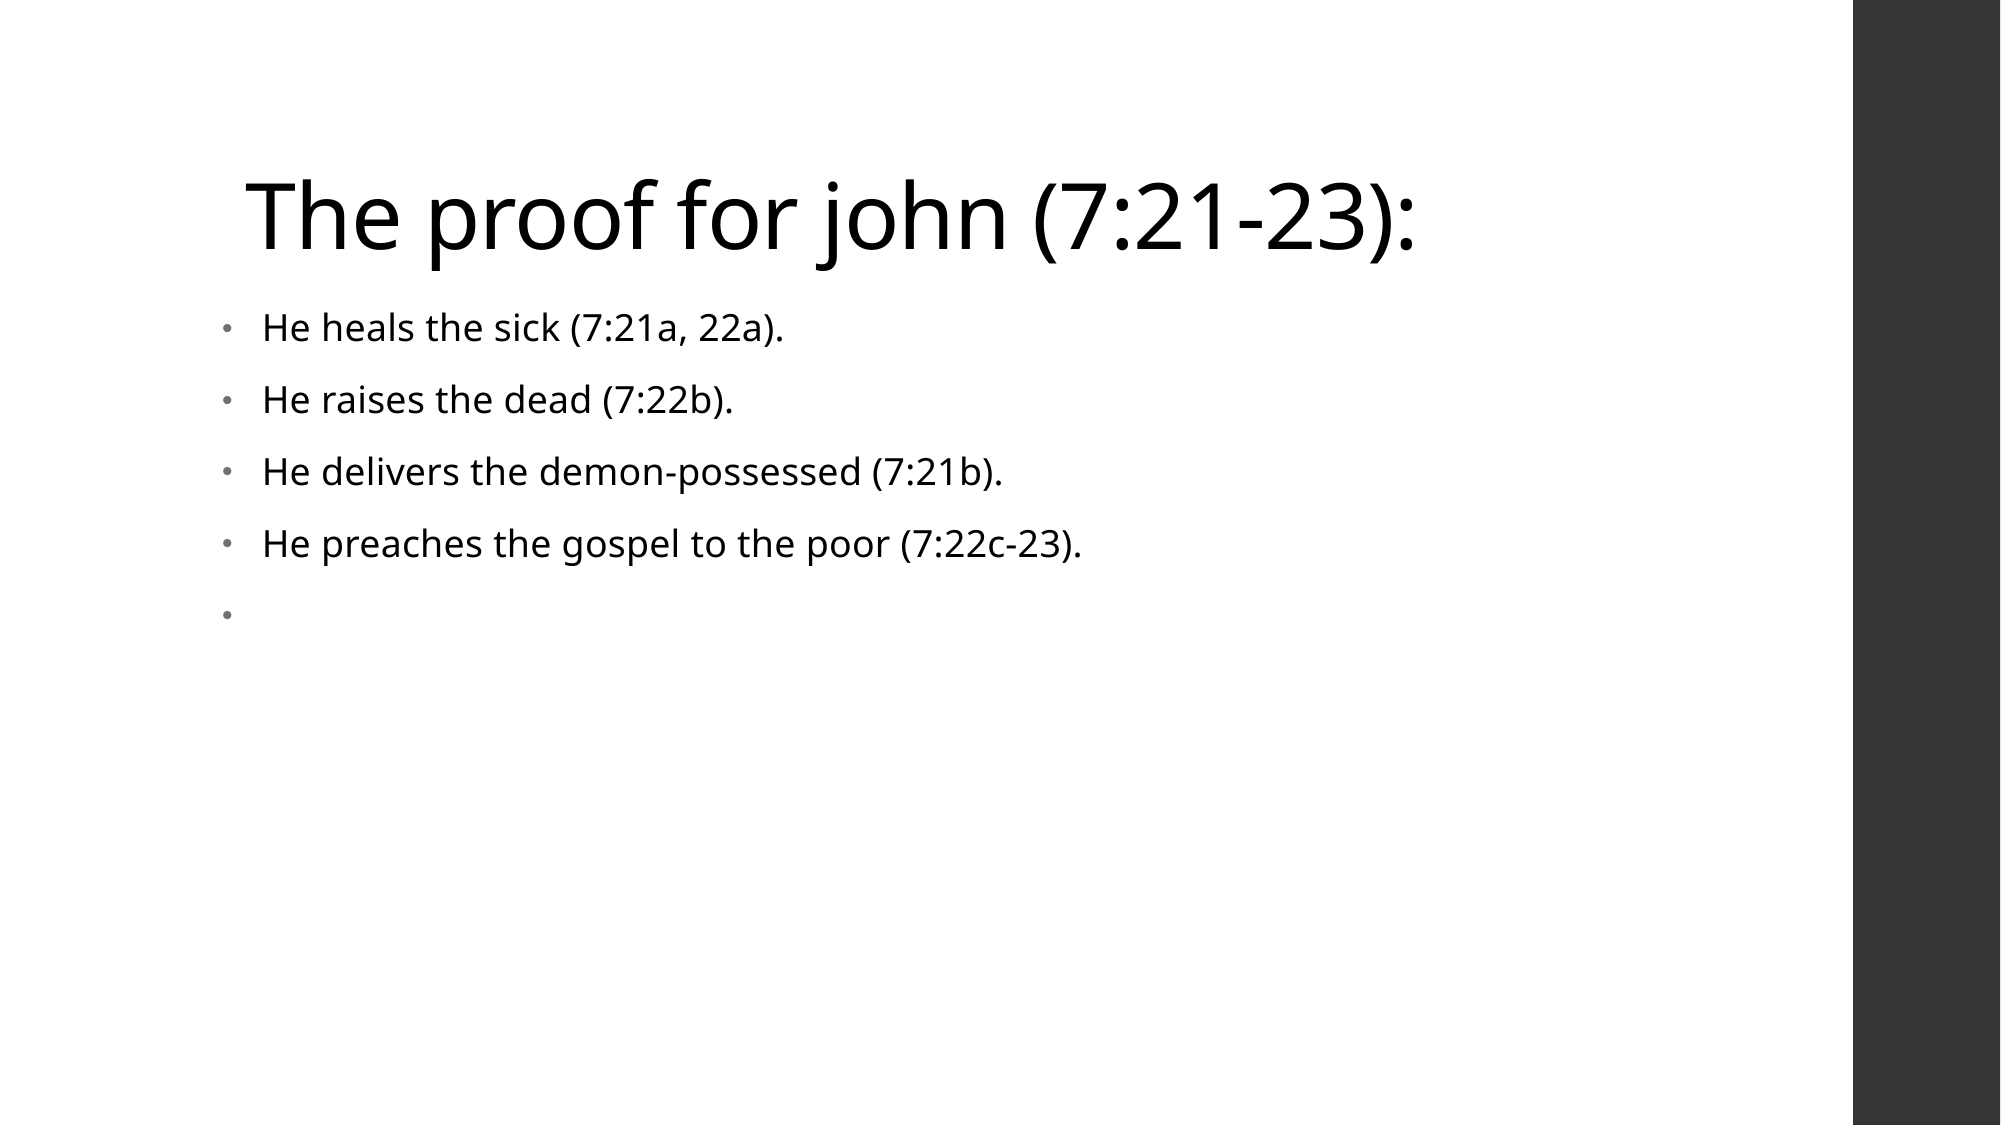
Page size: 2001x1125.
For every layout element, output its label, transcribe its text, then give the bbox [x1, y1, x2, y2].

title The proof for john (7:21-23): [206, 60, 1797, 278]
list He heals the sick (7:21a, 22a). He raises the dead (7:22b). He delivers the demon-possessed (7:21b). He preaches the gospel to the poor (7:22c-23). [206, 299, 1617, 1014]
